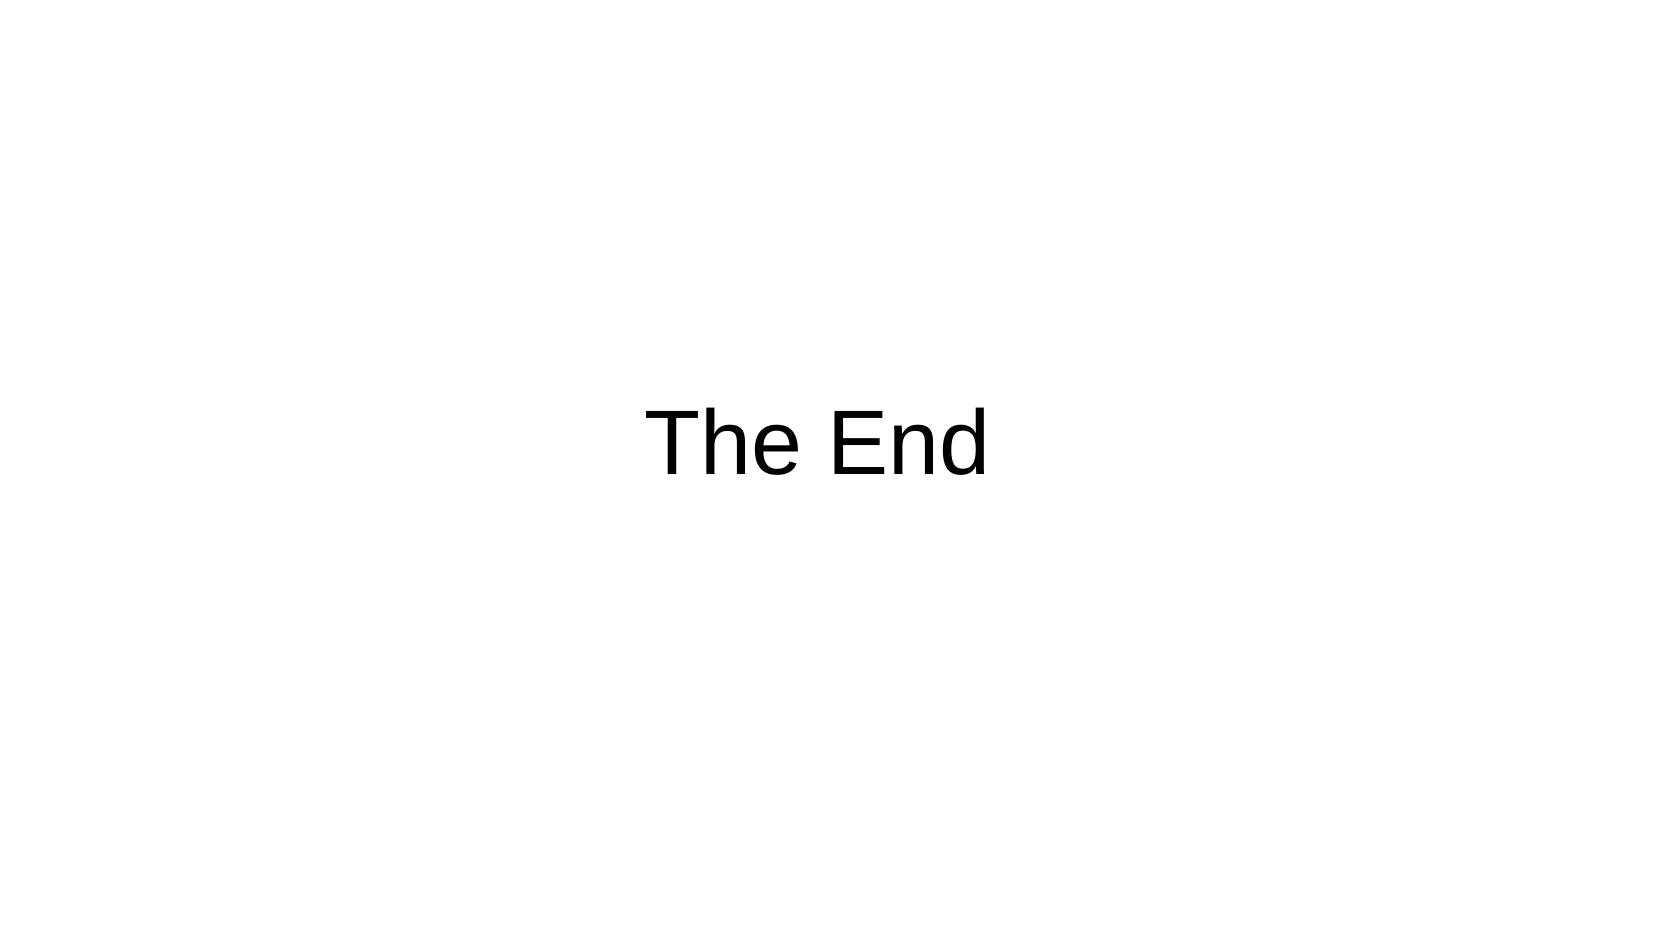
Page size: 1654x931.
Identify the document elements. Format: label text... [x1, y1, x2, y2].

title The End [73, 365, 1562, 521]
